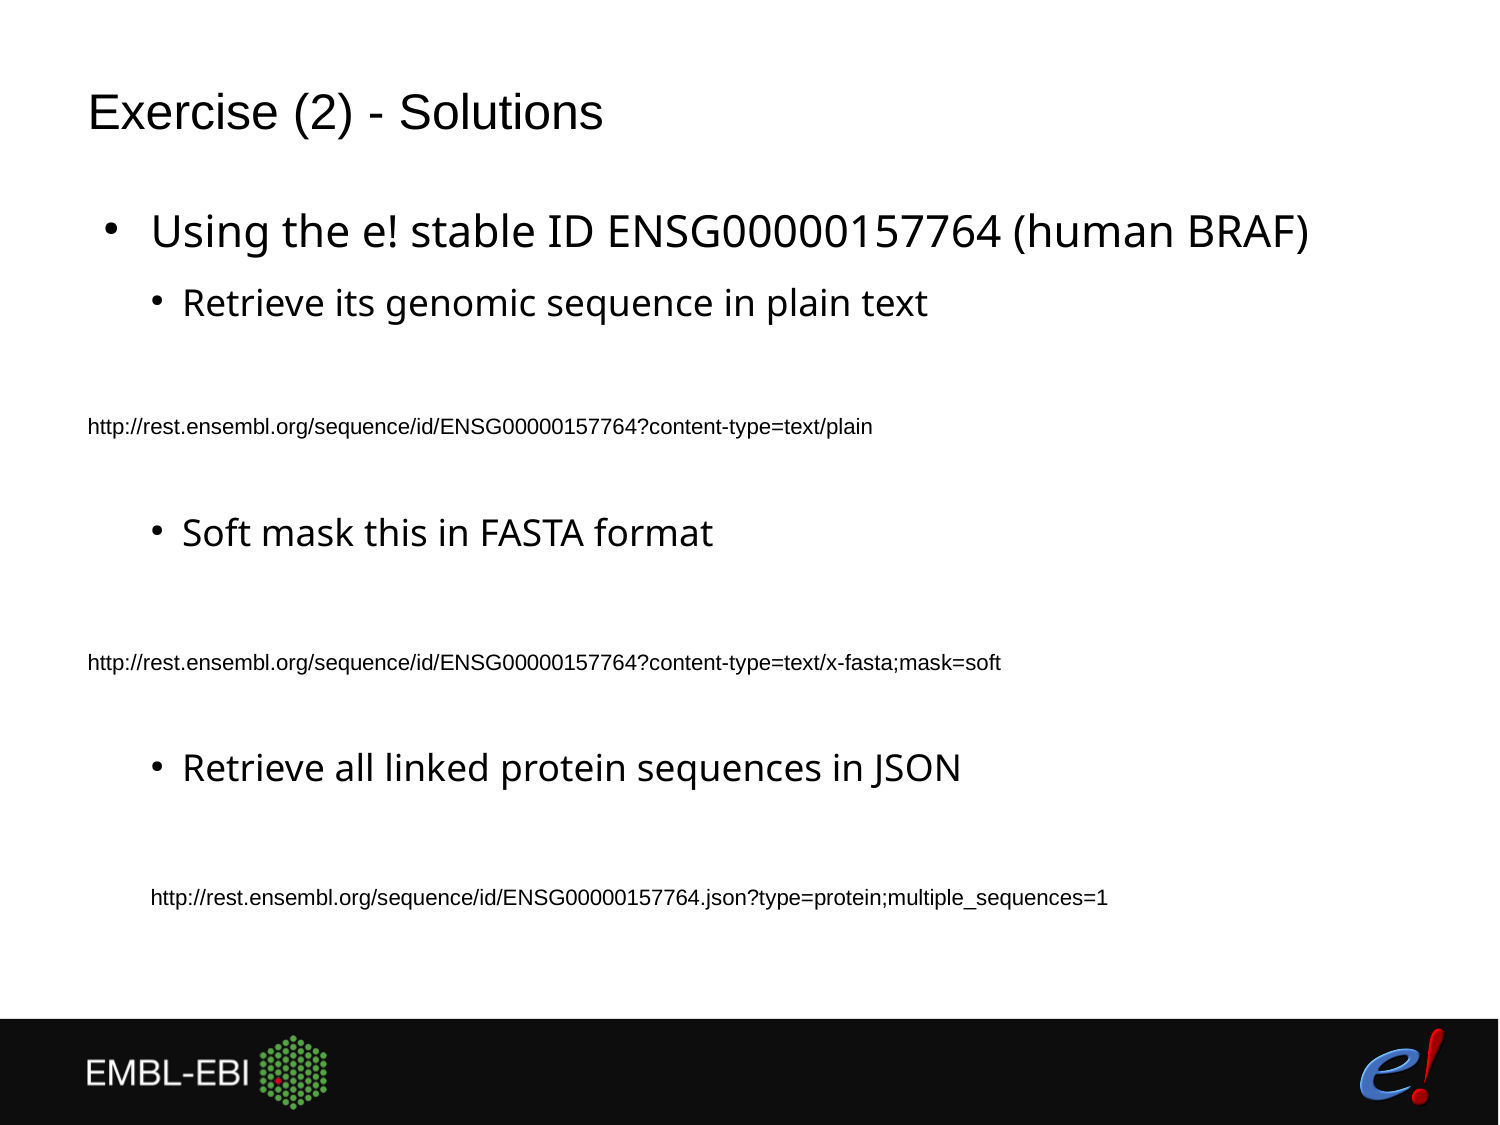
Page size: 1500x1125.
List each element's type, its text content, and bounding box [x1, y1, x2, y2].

picture [87, 1035, 327, 1110]
picture [1357, 1026, 1448, 1112]
list Using the e! stable ID ENSG00000157764 (human BRAF) Retrieve its genomic sequence in plain text http://rest.ensembl.org/sequence/id/ENSG00000157764?content-type=text/plain Soft mask this in FASTA format http://rest.ensembl.org/sequence/id/ENSG00000157764?content-type=text/x-fasta;mask=soft Retrieve all linked protein sequences in JSON http://rest.ensembl.org/sequence/id/ENSG00000157764.json?type=protein;multiple_sequences=1 [87, 200, 1425, 914]
title Exercise (2) - Solutions [87, 50, 1425, 175]
